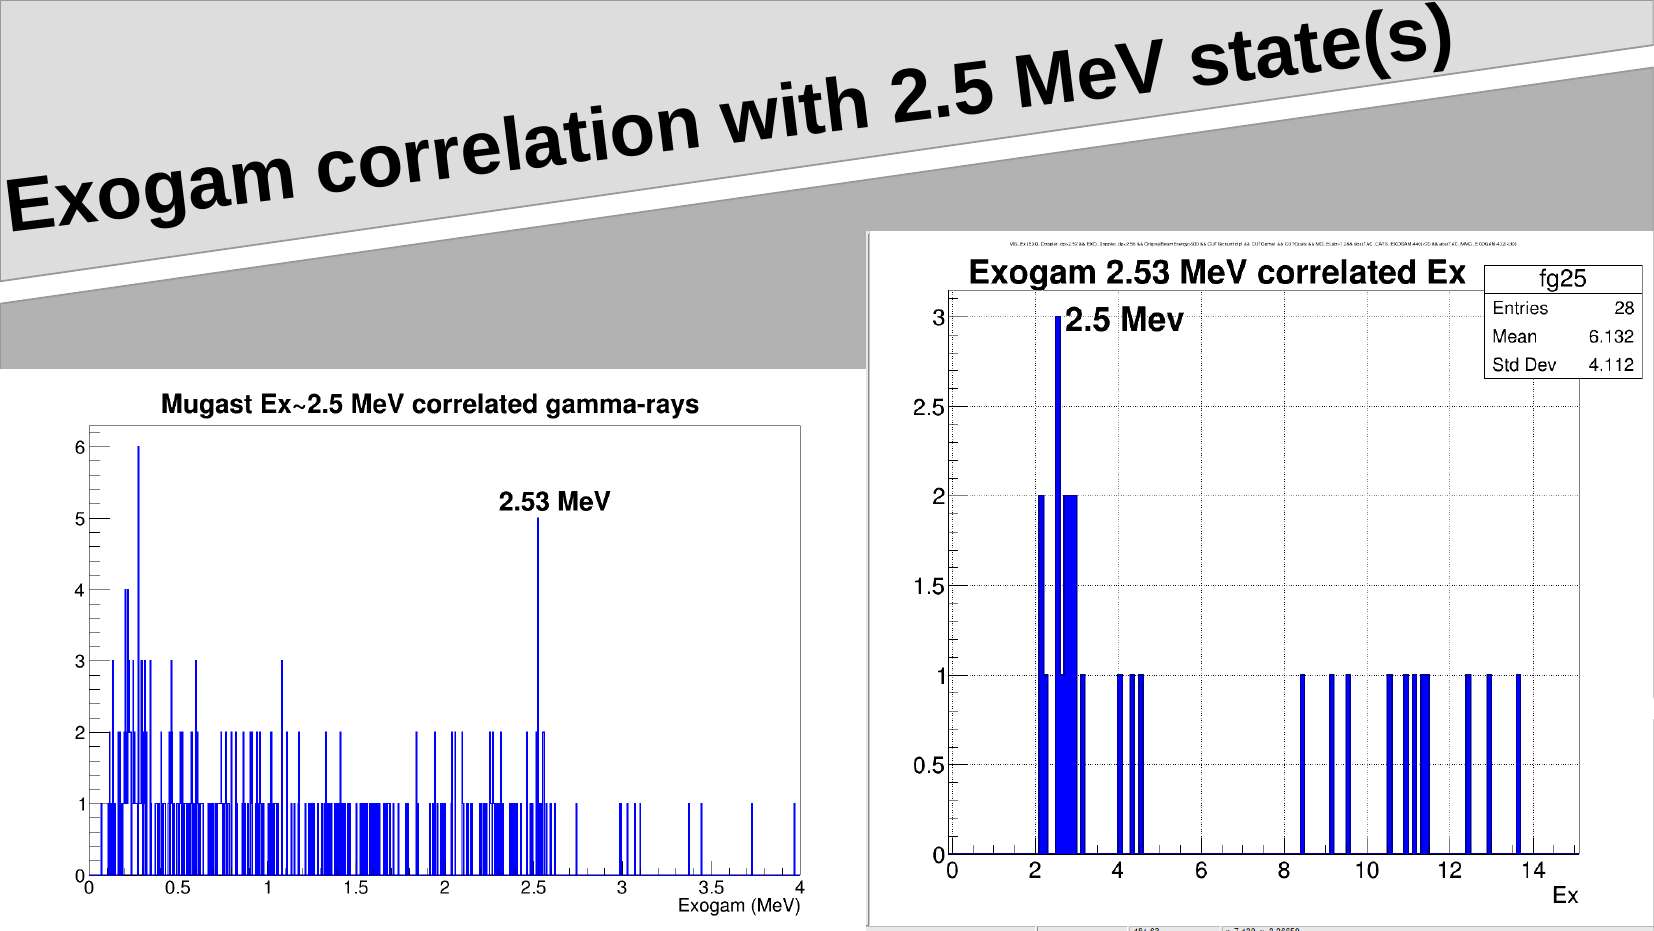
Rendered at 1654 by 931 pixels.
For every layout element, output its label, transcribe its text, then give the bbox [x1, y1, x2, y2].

picture [0, 231, 1654, 931]
title Exogam correlation with 2.5 MeV state(s) [0, 0, 1481, 285]
